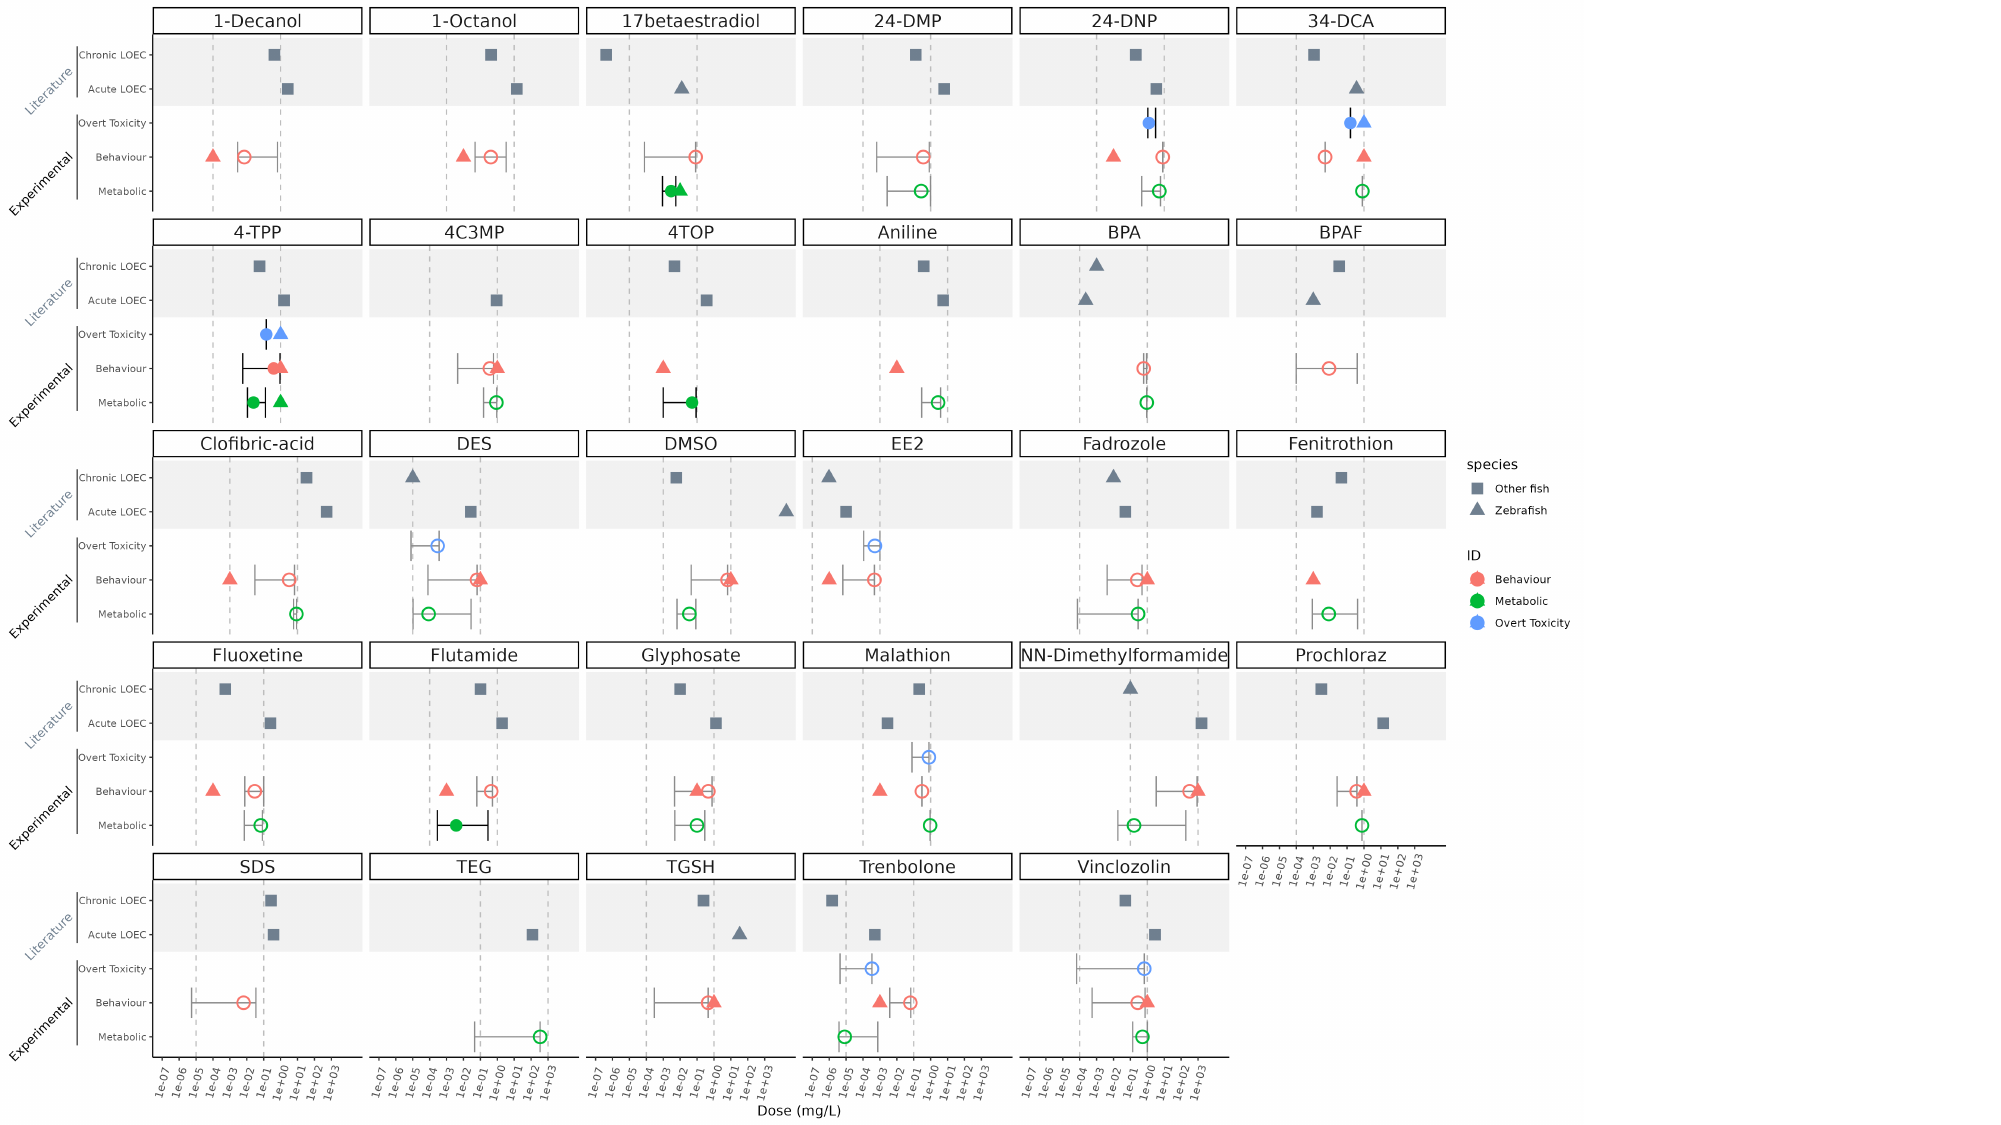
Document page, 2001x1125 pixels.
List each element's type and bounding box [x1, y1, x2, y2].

picture [0, 0, 1584, 1125]
